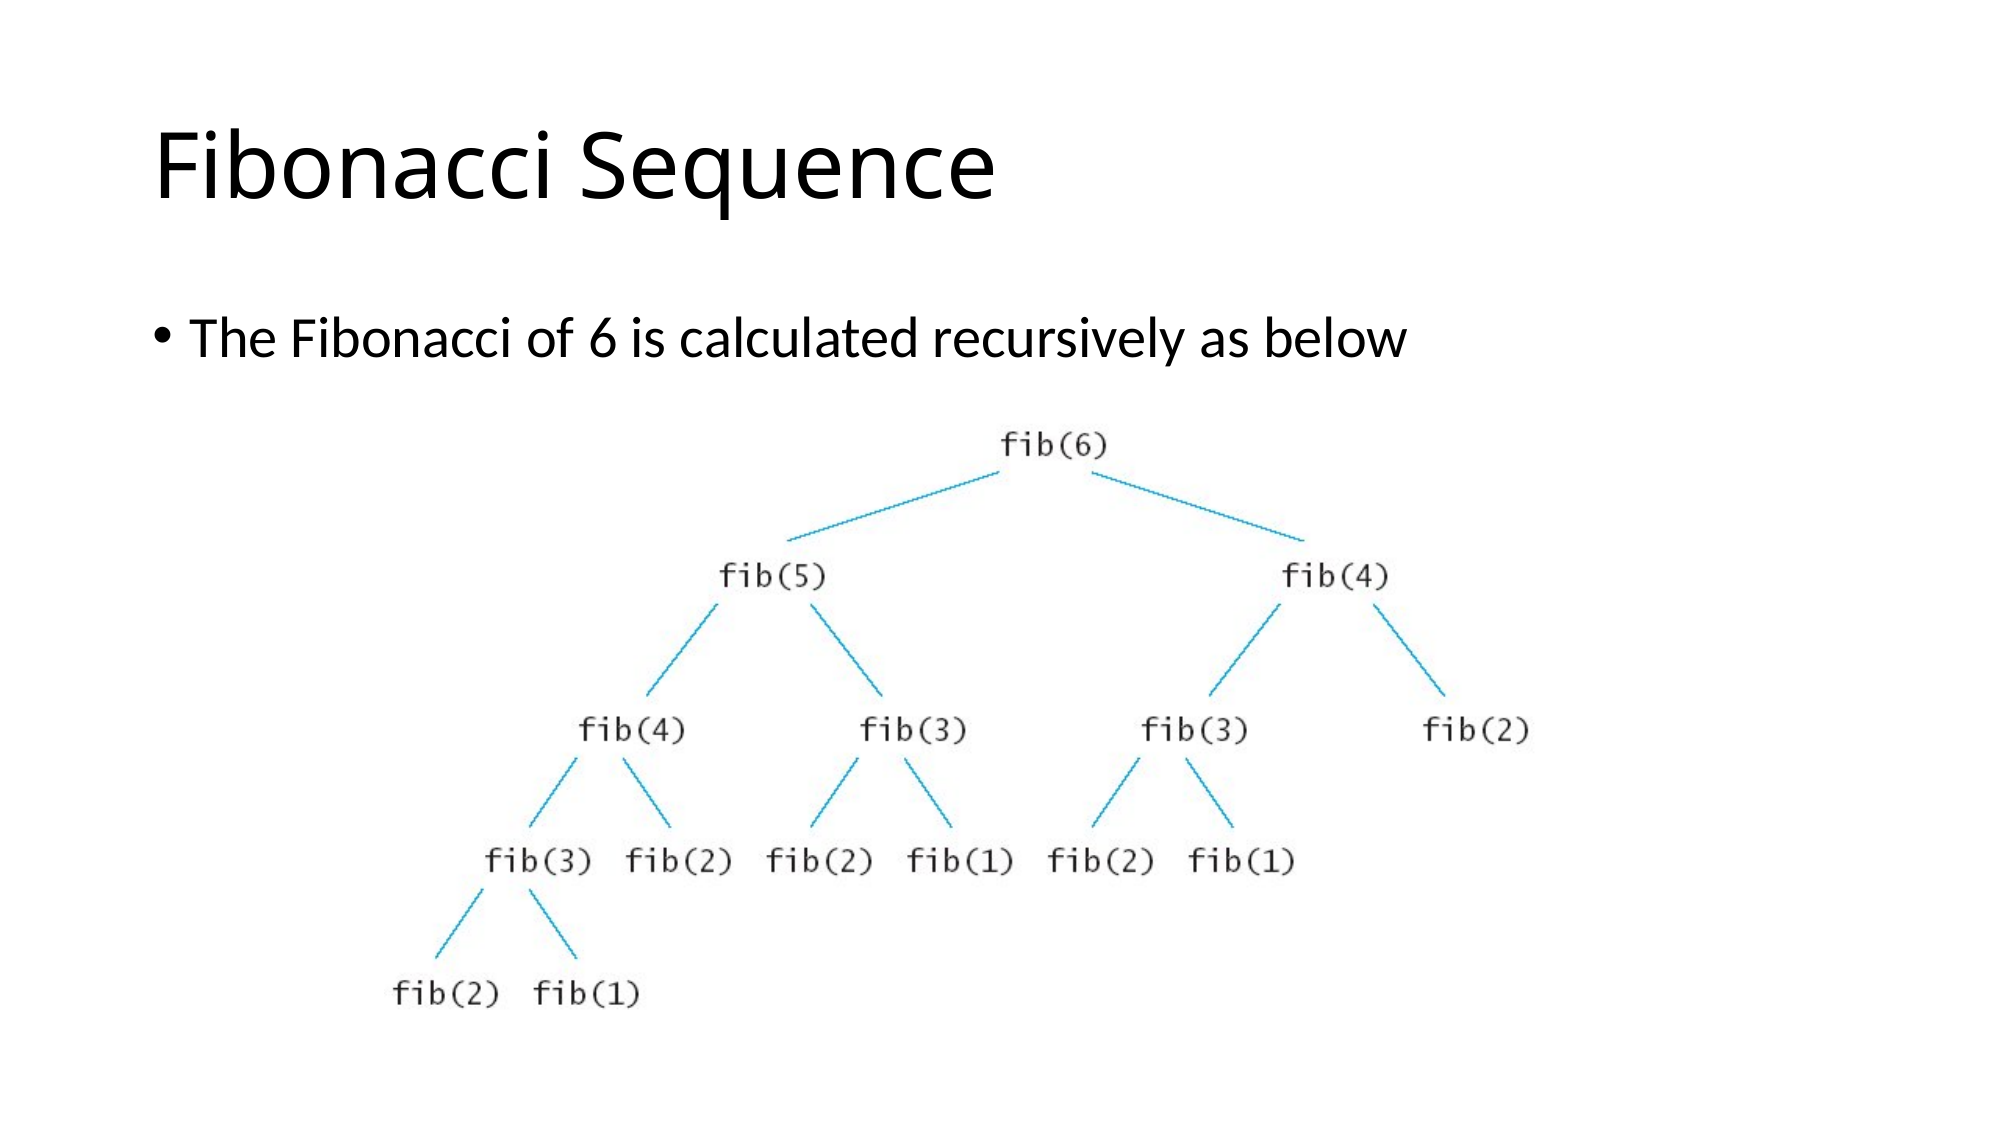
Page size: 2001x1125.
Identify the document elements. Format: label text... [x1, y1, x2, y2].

text_box The Fibonacci of 6 is calculated recursively as below [137, 299, 1863, 1014]
text_box Fibonacci Sequence [137, 59, 1863, 278]
picture [384, 412, 1547, 1014]
